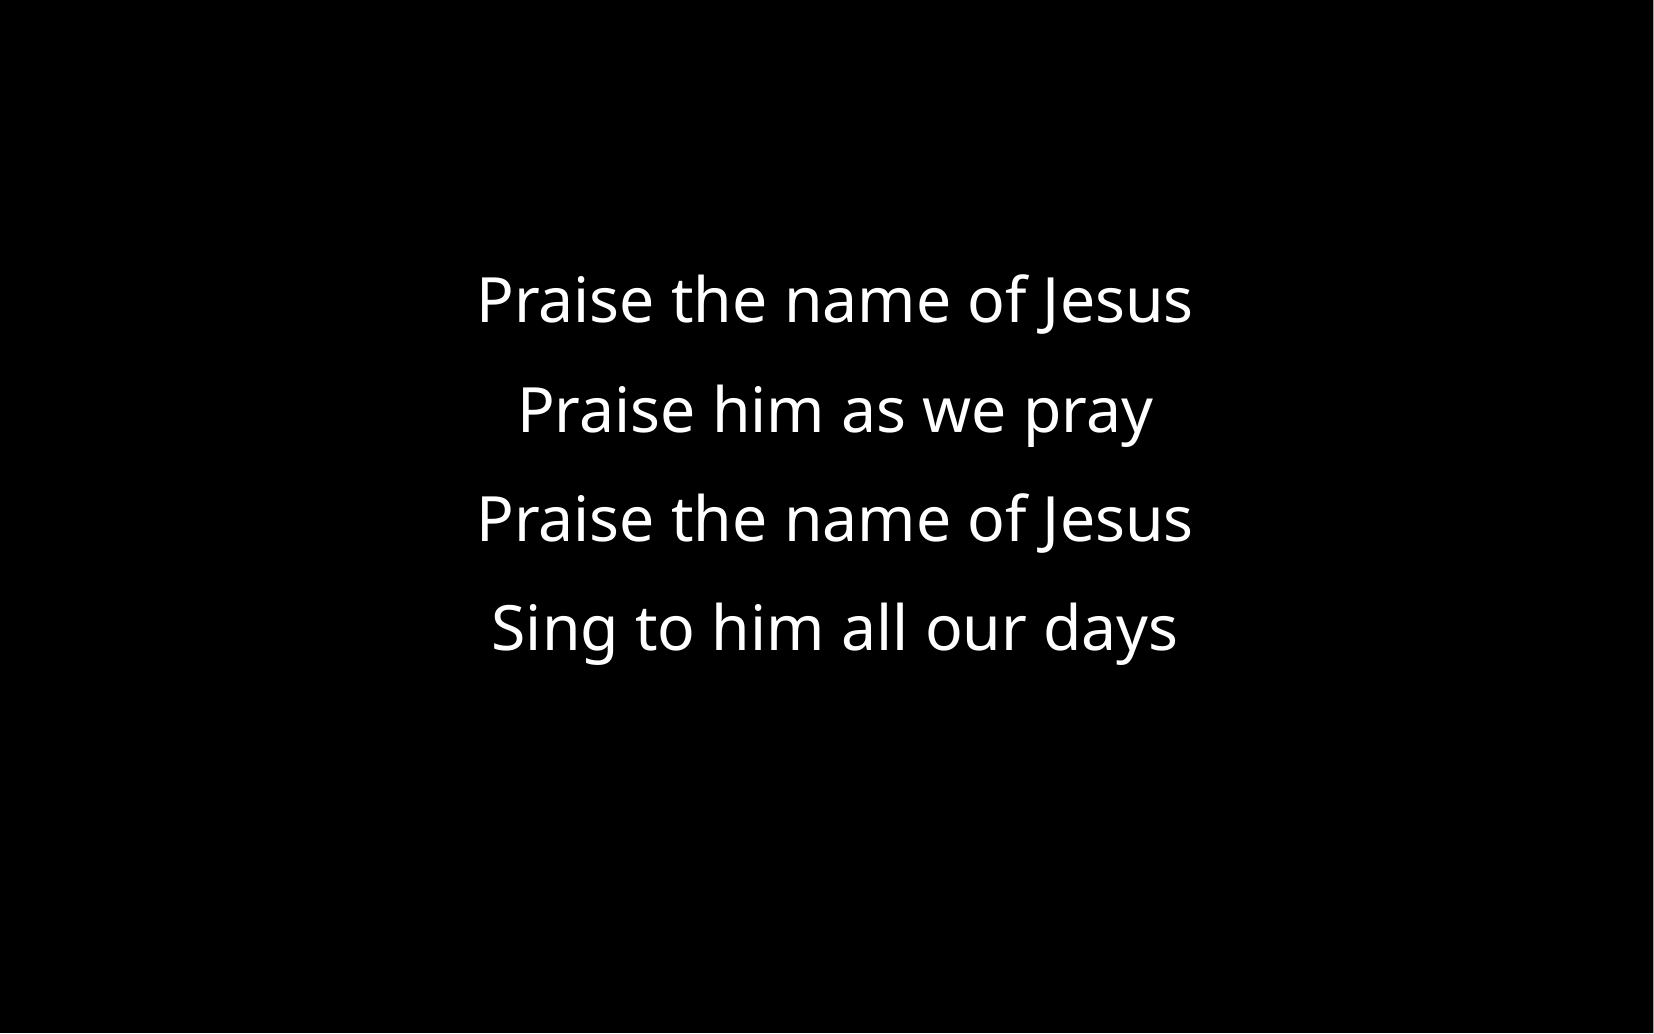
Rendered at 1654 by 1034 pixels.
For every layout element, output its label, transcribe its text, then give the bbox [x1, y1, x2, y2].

list Praise the name of Jesus Praise him as we pray Praise the name of Jesus Sing to him all our days [0, 255, 1654, 1024]
